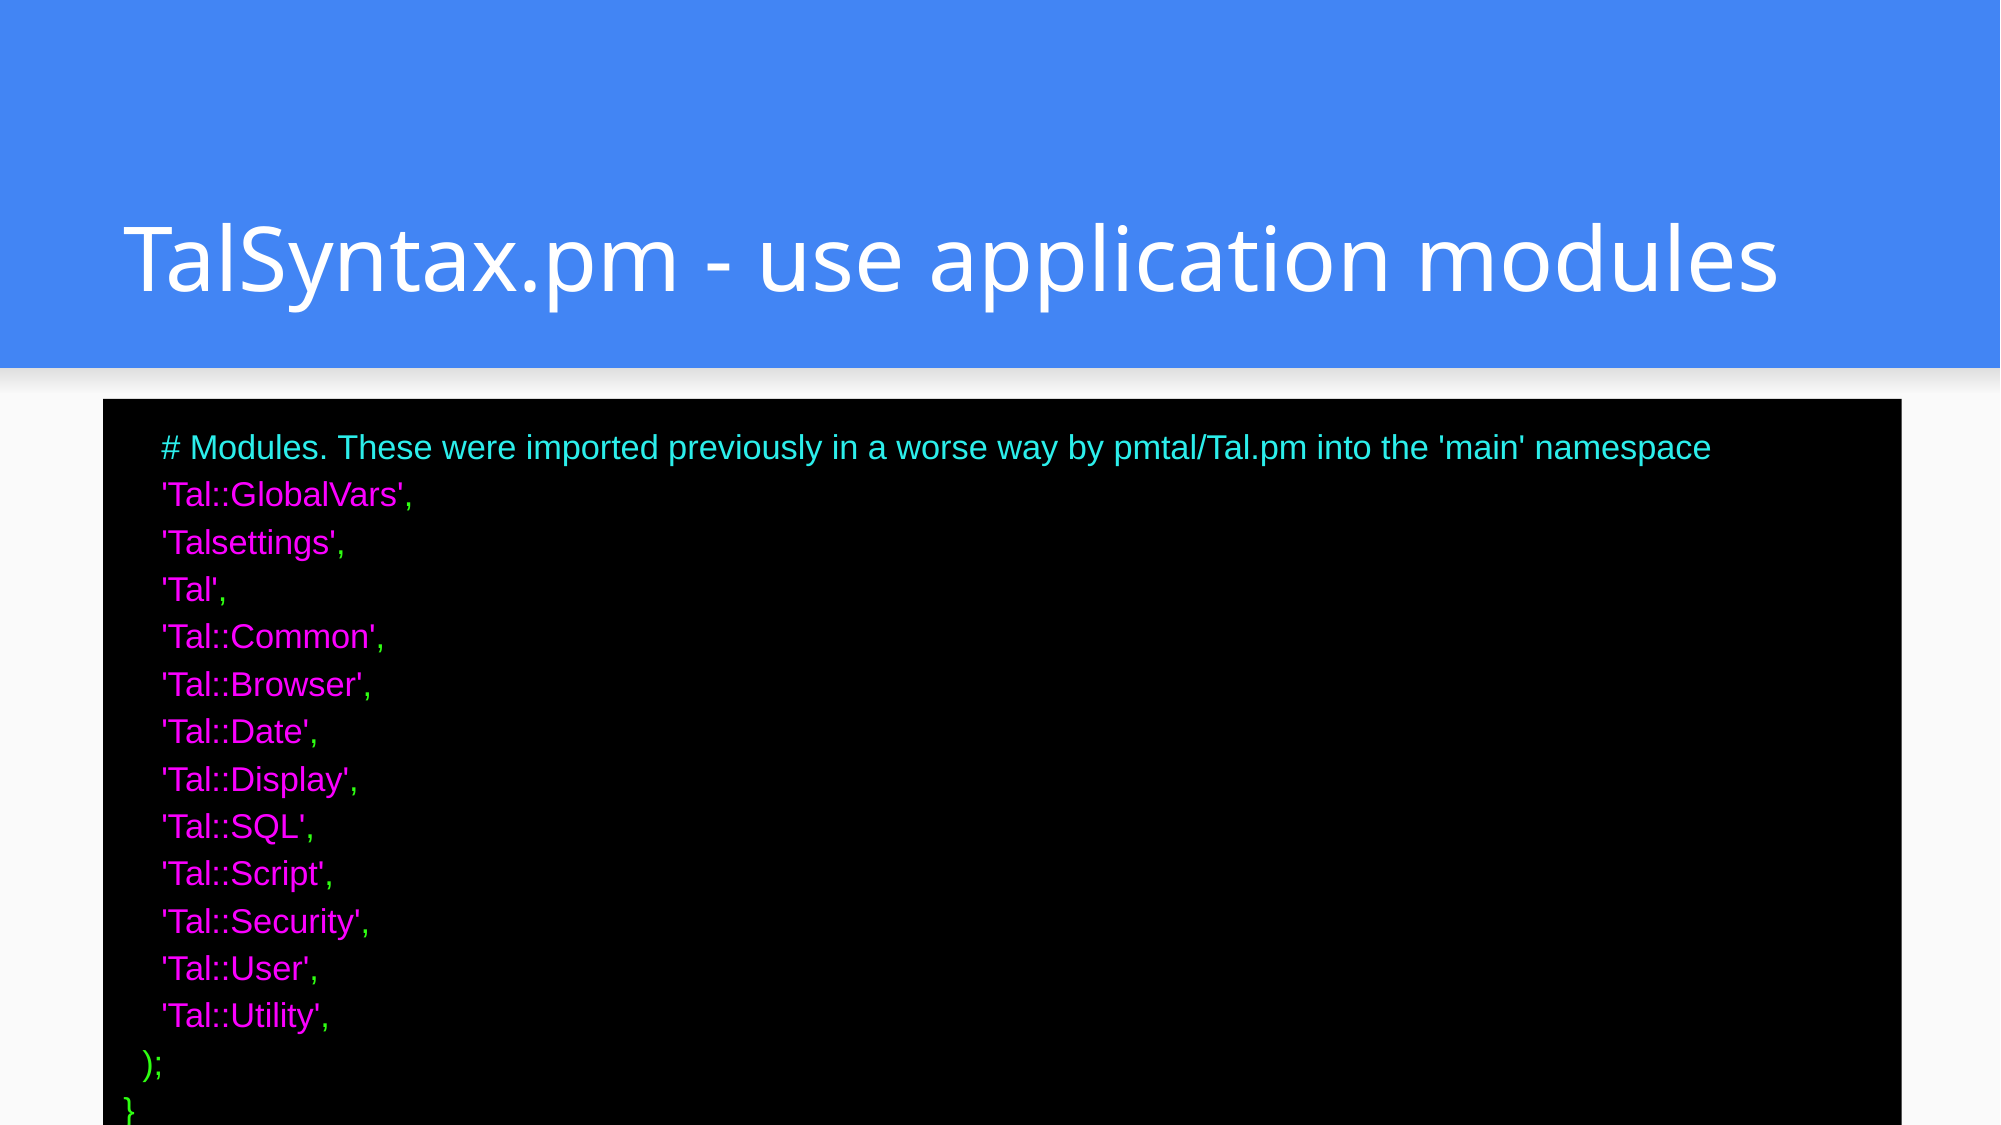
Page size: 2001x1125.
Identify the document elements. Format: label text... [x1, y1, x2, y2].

title TalSyntax.pm - use application modules [103, 161, 1902, 330]
list # Modules. These were imported previously in a worse way by pmtal/Tal.pm into the 'main' namespace 'Tal::GlobalVars', 'Talsettings', 'Tal', 'Tal::Common', 'Tal::Browser', 'Tal::Date', 'Tal::Display', 'Tal::SQL', 'Tal::Script', 'Tal::Security', 'Tal::User', 'Tal::Utility', ); } [103, 398, 1902, 1125]
